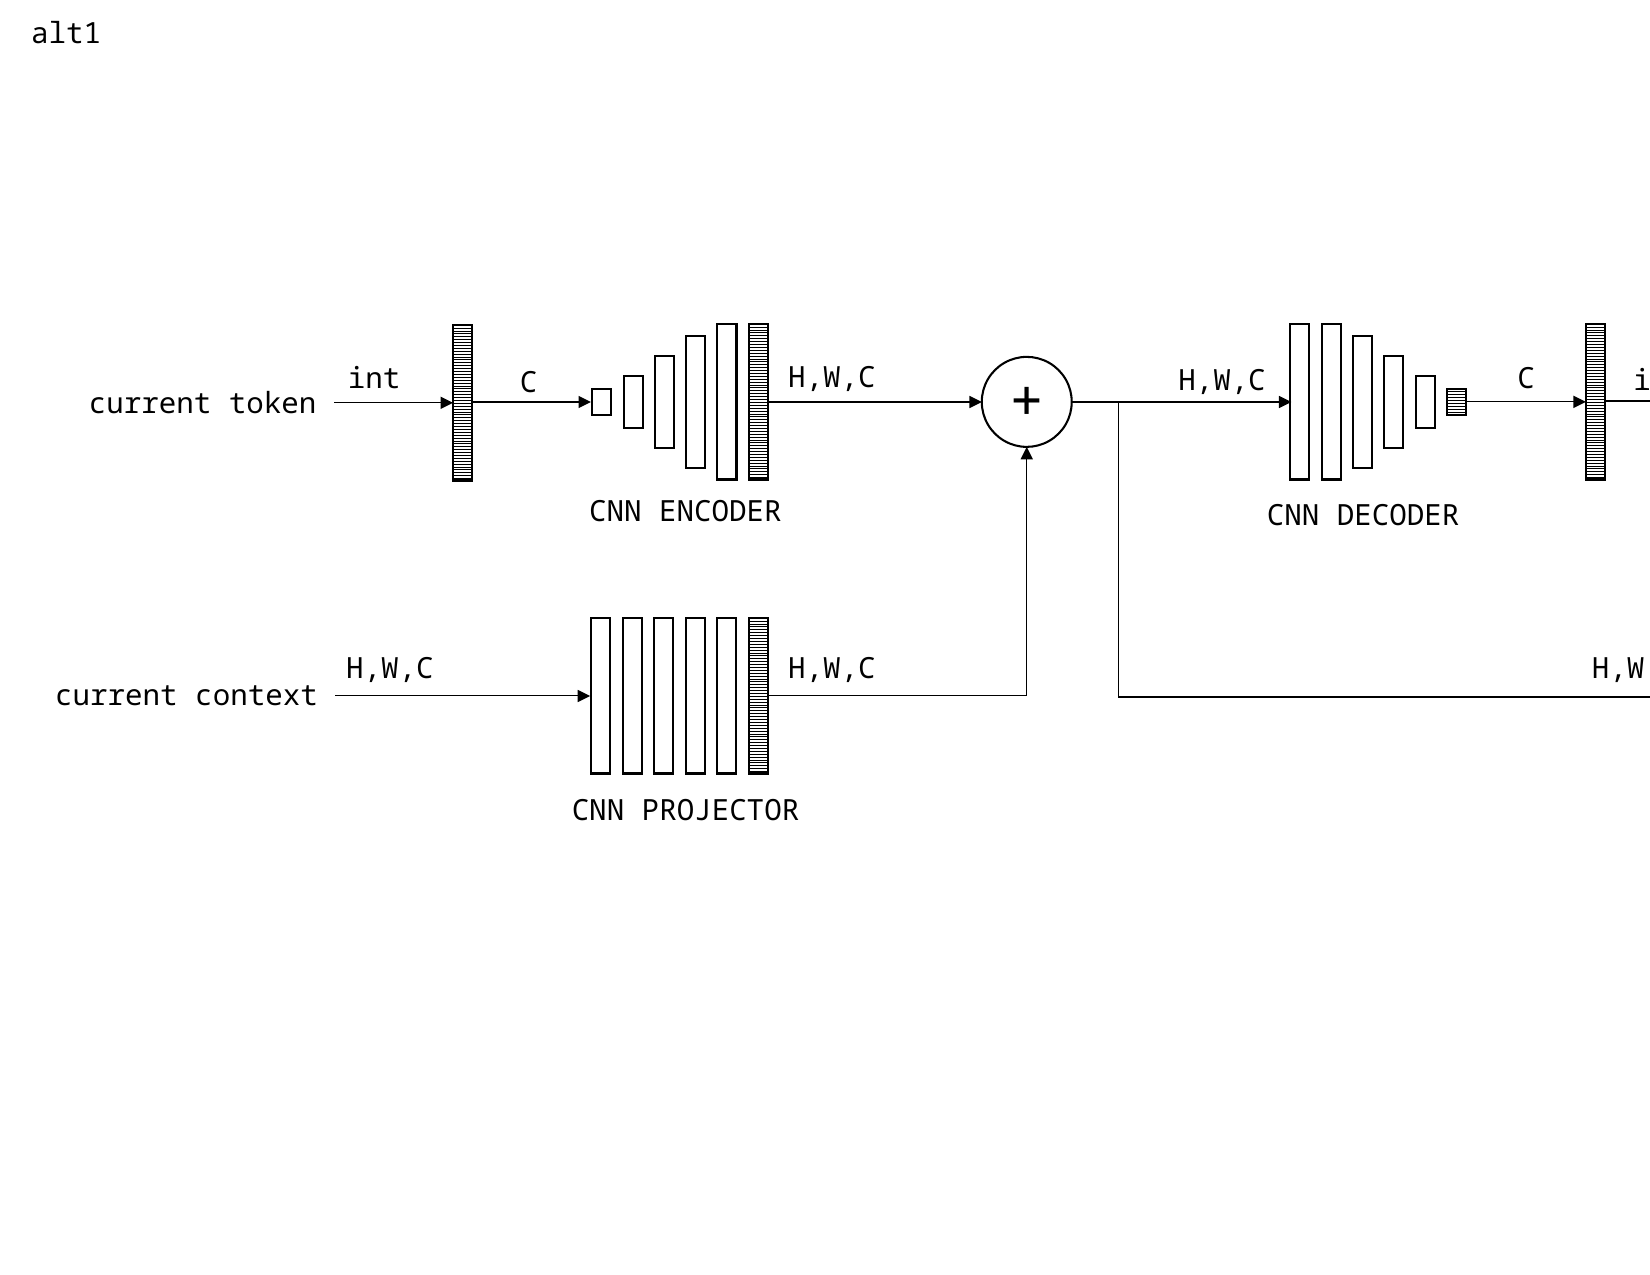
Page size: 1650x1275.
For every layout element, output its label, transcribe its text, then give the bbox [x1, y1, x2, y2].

text_box CNN ENCODER [574, 484, 797, 535]
text_box [1585, 324, 1605, 480]
text_box + [981, 356, 1072, 447]
text_box H,W,C [1163, 353, 1281, 404]
text_box H,W,C [773, 351, 891, 402]
text_box int [333, 352, 416, 403]
text_box H,W,C [331, 641, 449, 692]
text_box H,W,C [773, 641, 891, 692]
text_box CNN DECODER [1252, 488, 1475, 539]
text_box current token [74, 376, 332, 427]
text_box C [1502, 352, 1550, 402]
text_box [748, 324, 768, 480]
text_box alt1 [16, 7, 116, 58]
text_box [1446, 388, 1466, 415]
text_box int [1618, 353, 1650, 404]
text_box [452, 325, 472, 481]
text_box CNN PROJECTOR [557, 783, 815, 834]
text_box current context [40, 669, 333, 719]
text_box C [505, 355, 553, 406]
text_box H,W,C [1577, 641, 1650, 692]
text_box [748, 618, 768, 774]
